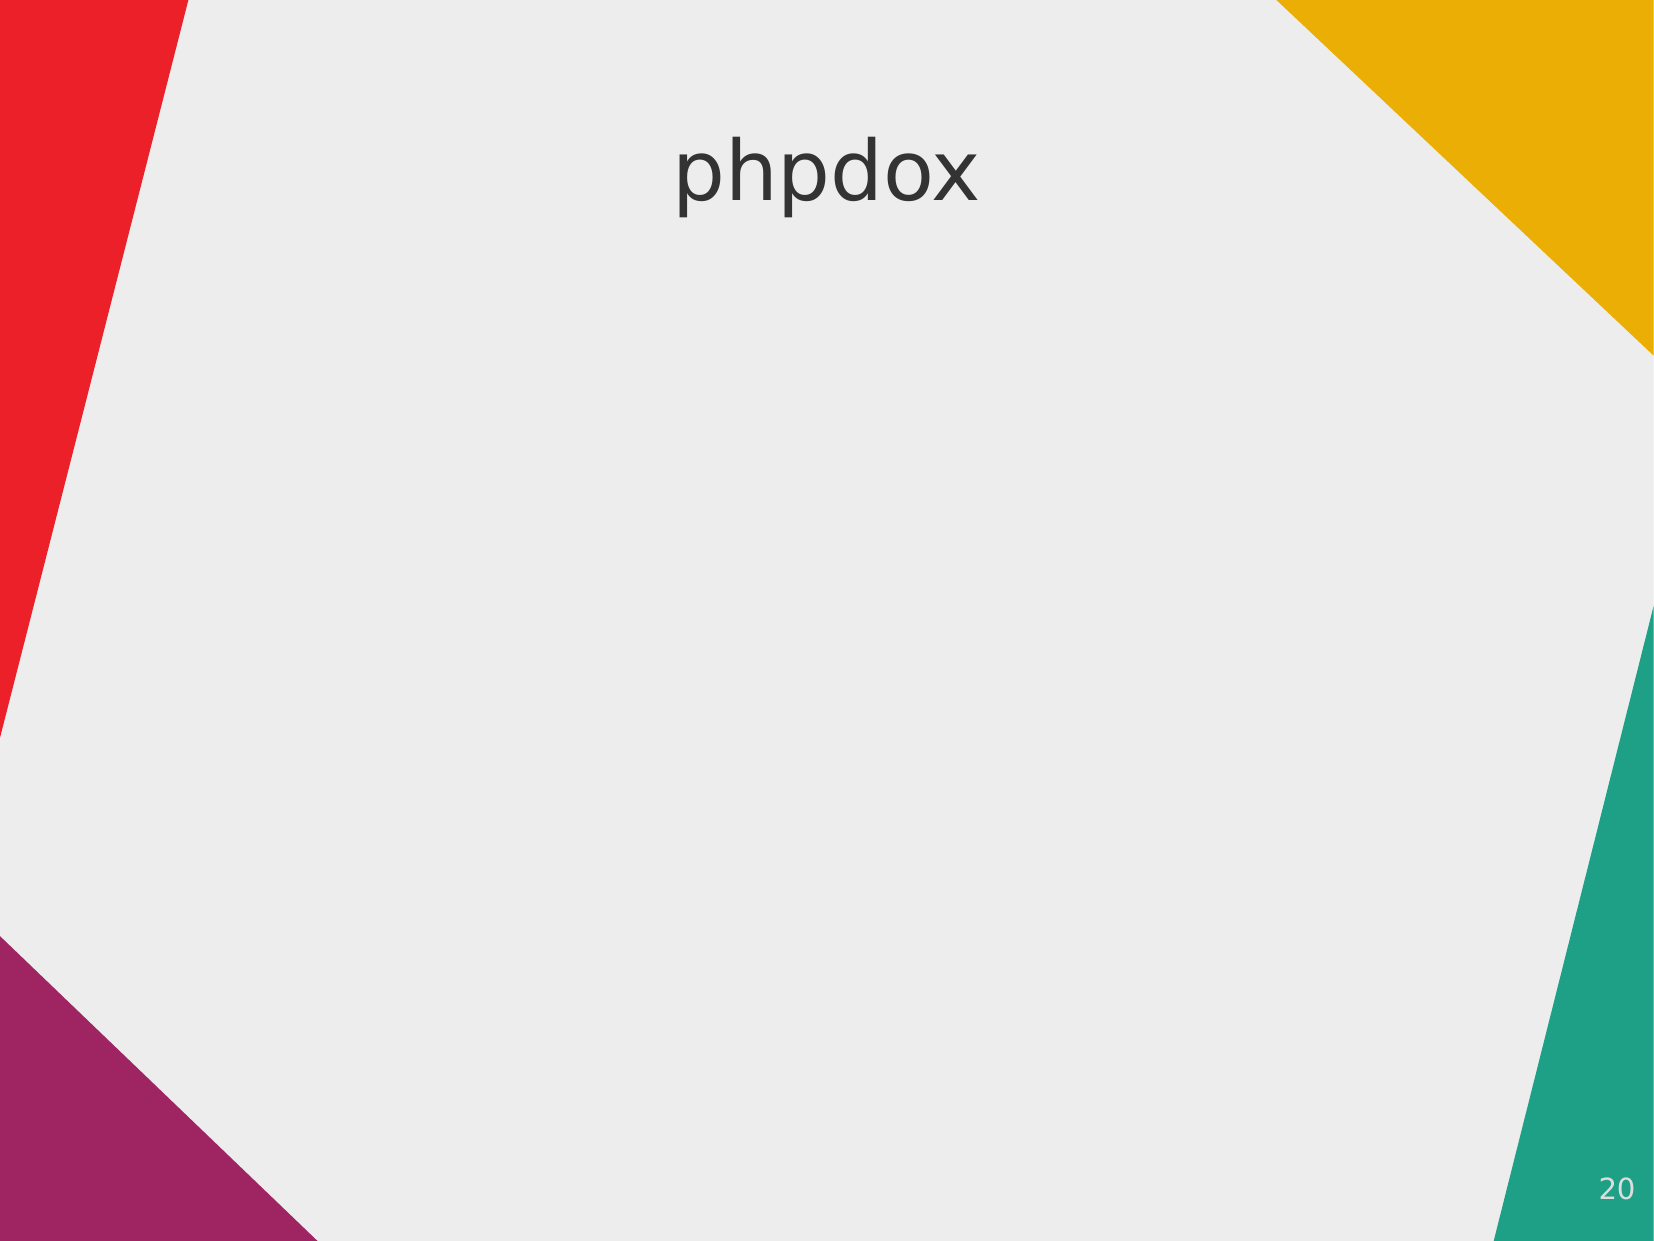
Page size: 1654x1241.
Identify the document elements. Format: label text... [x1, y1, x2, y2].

title phpdox [114, 73, 1539, 271]
